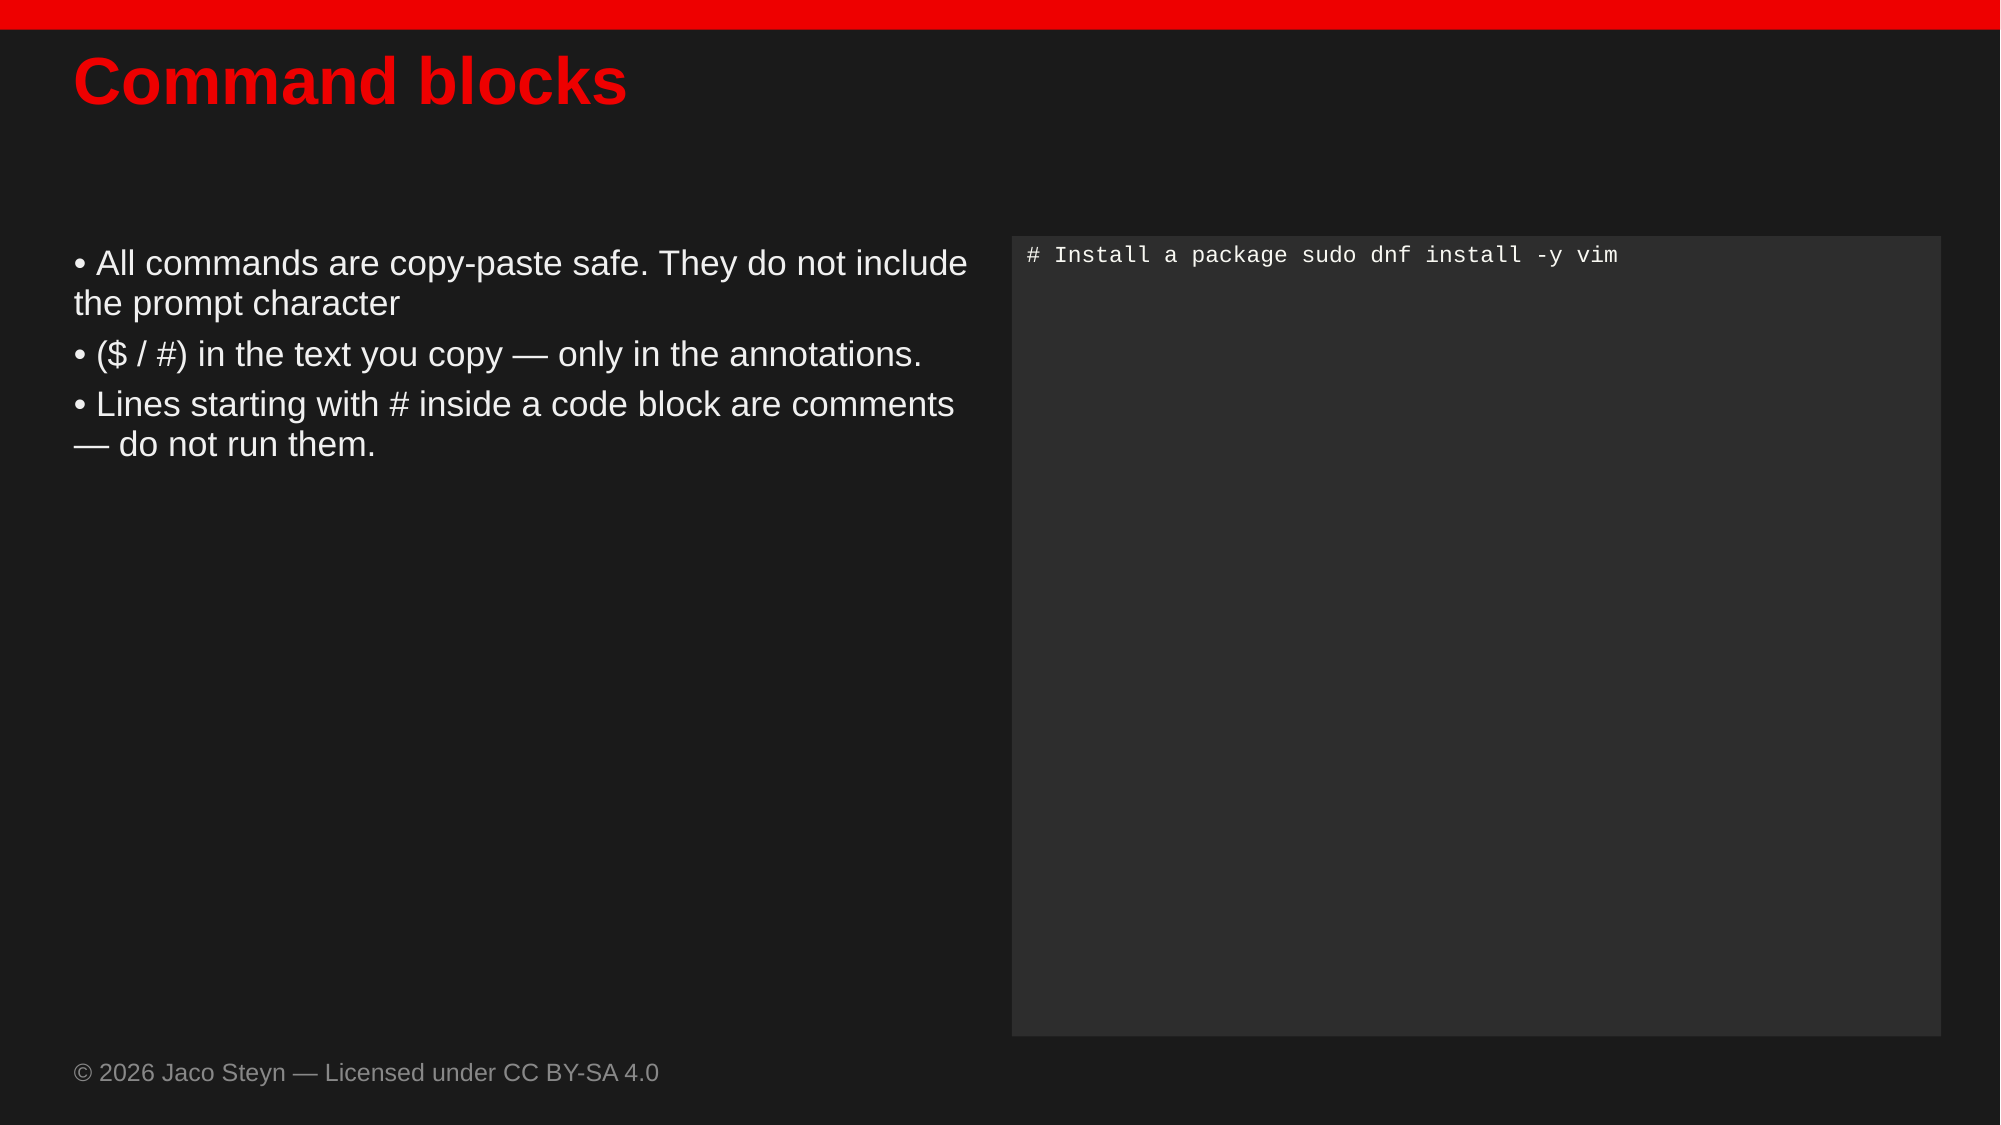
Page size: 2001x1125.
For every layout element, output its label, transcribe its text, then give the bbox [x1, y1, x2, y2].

text_box [0, 0, 2001, 30]
text_box # Install a package sudo dnf install -y vim [1011, 236, 1942, 1037]
text_box Command blocks [59, 36, 1942, 208]
text_box © 2026 Jaco Steyn — Licensed under CC BY-SA 4.0 [59, 1051, 1942, 1093]
text_box • All commands are copy-paste safe. They do not include the prompt character • ($ / #) in the text you copy — only in the annotations. • Lines starting with # inside a code block are comments — do not run them. [59, 236, 989, 1037]
